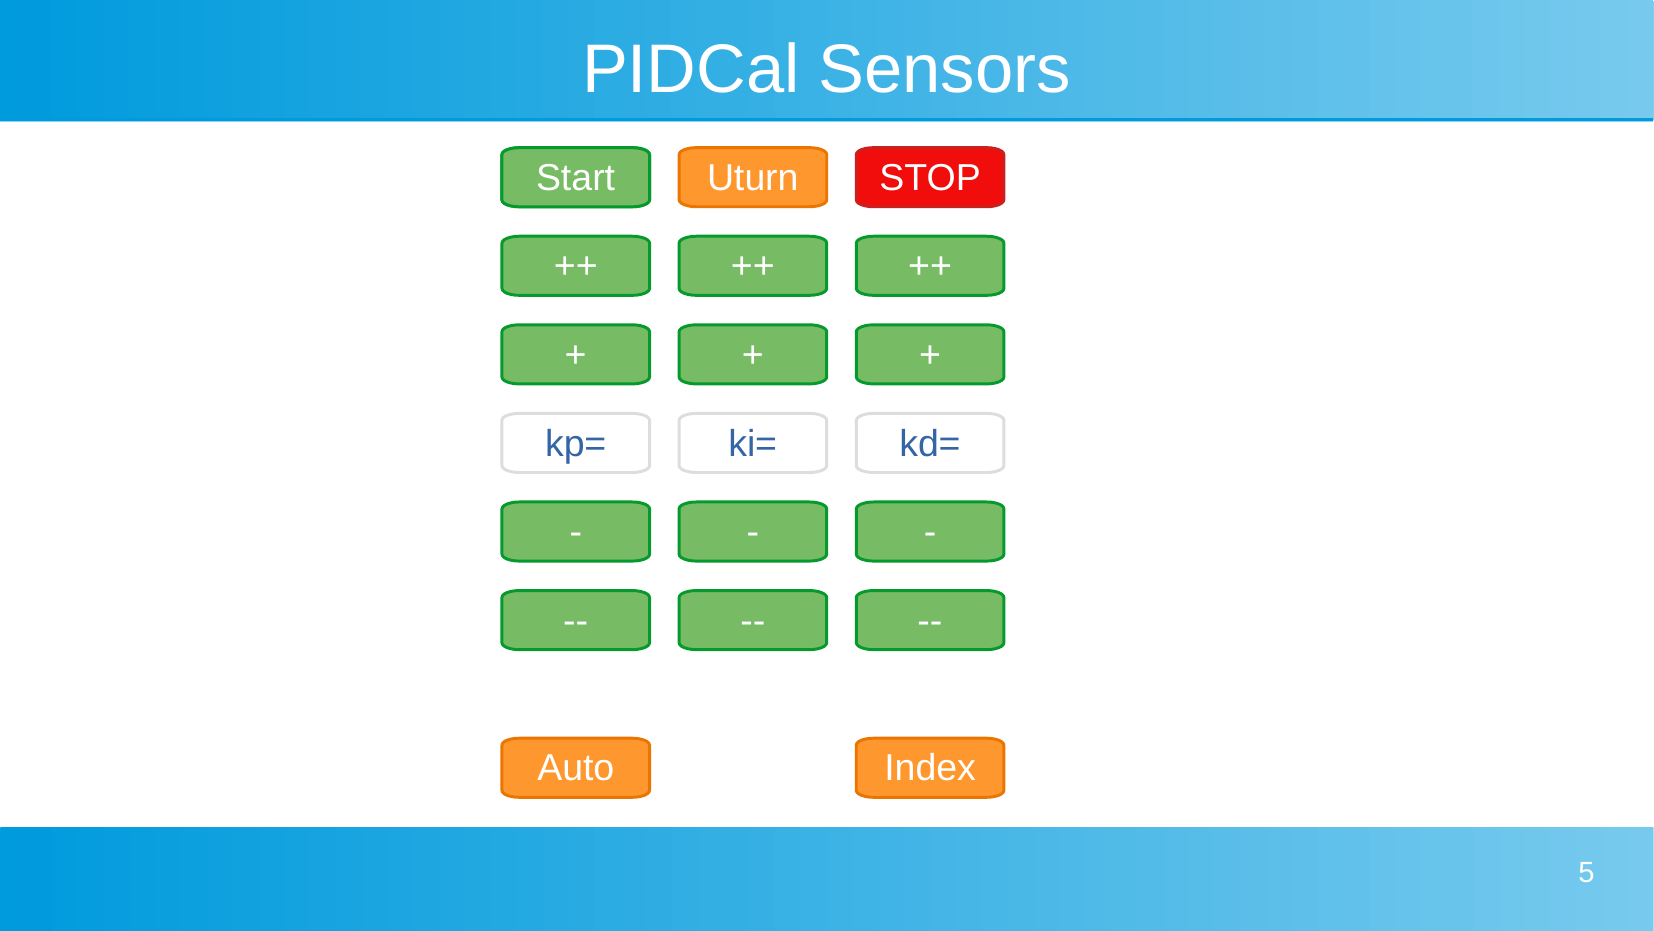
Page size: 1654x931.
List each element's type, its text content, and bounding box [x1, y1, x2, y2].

text_box + [679, 324, 827, 384]
text_box + [501, 324, 650, 384]
text_box ++ [856, 236, 1004, 296]
text_box Uturn [679, 147, 827, 207]
text_box ki= [679, 413, 827, 473]
text_box Index [856, 738, 1004, 798]
text_box kd= [856, 413, 1004, 473]
text_box ++ [679, 236, 827, 296]
text_box -- [679, 590, 827, 650]
text_box Auto [501, 738, 650, 798]
text_box kp= [501, 413, 650, 473]
text_box Start [501, 147, 650, 207]
text_box -- [501, 590, 650, 650]
text_box - [856, 501, 1004, 562]
text_box -- [856, 590, 1004, 650]
text_box - [501, 501, 650, 562]
text_box STOP [856, 147, 1004, 207]
text_box ++ [501, 236, 650, 296]
text_box + [856, 324, 1004, 384]
title PIDCal Sensors [59, 29, 1595, 108]
text_box - [679, 501, 827, 562]
